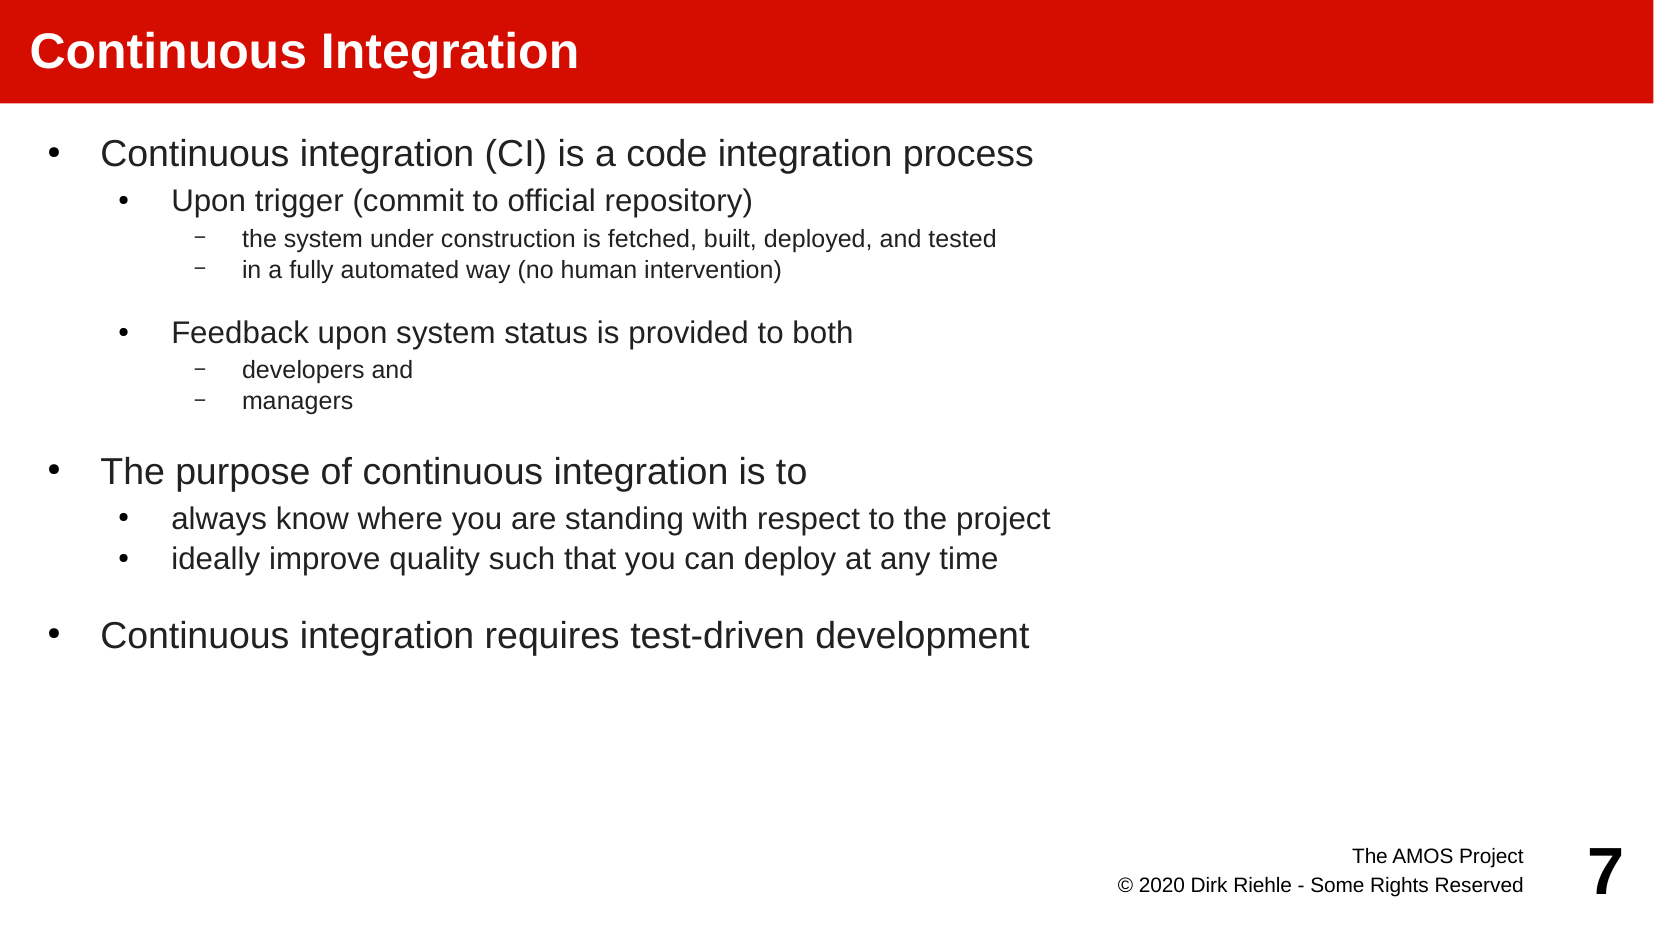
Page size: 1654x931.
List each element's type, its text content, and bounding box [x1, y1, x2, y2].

title Continuous Integration [0, 0, 1654, 104]
list Continuous integration (CI) is a code integration process Upon trigger (commit to official repository) the system under construction is fetched, built, deployed, and tested in a fully automated way (no human intervention) Feedback upon system status is provided to both developers and managers The purpose of continuous integration is to always know where you are standing with respect to the project ideally improve quality such that you can deploy at any time Continuous integration requires test-driven development [29, 132, 1625, 813]
